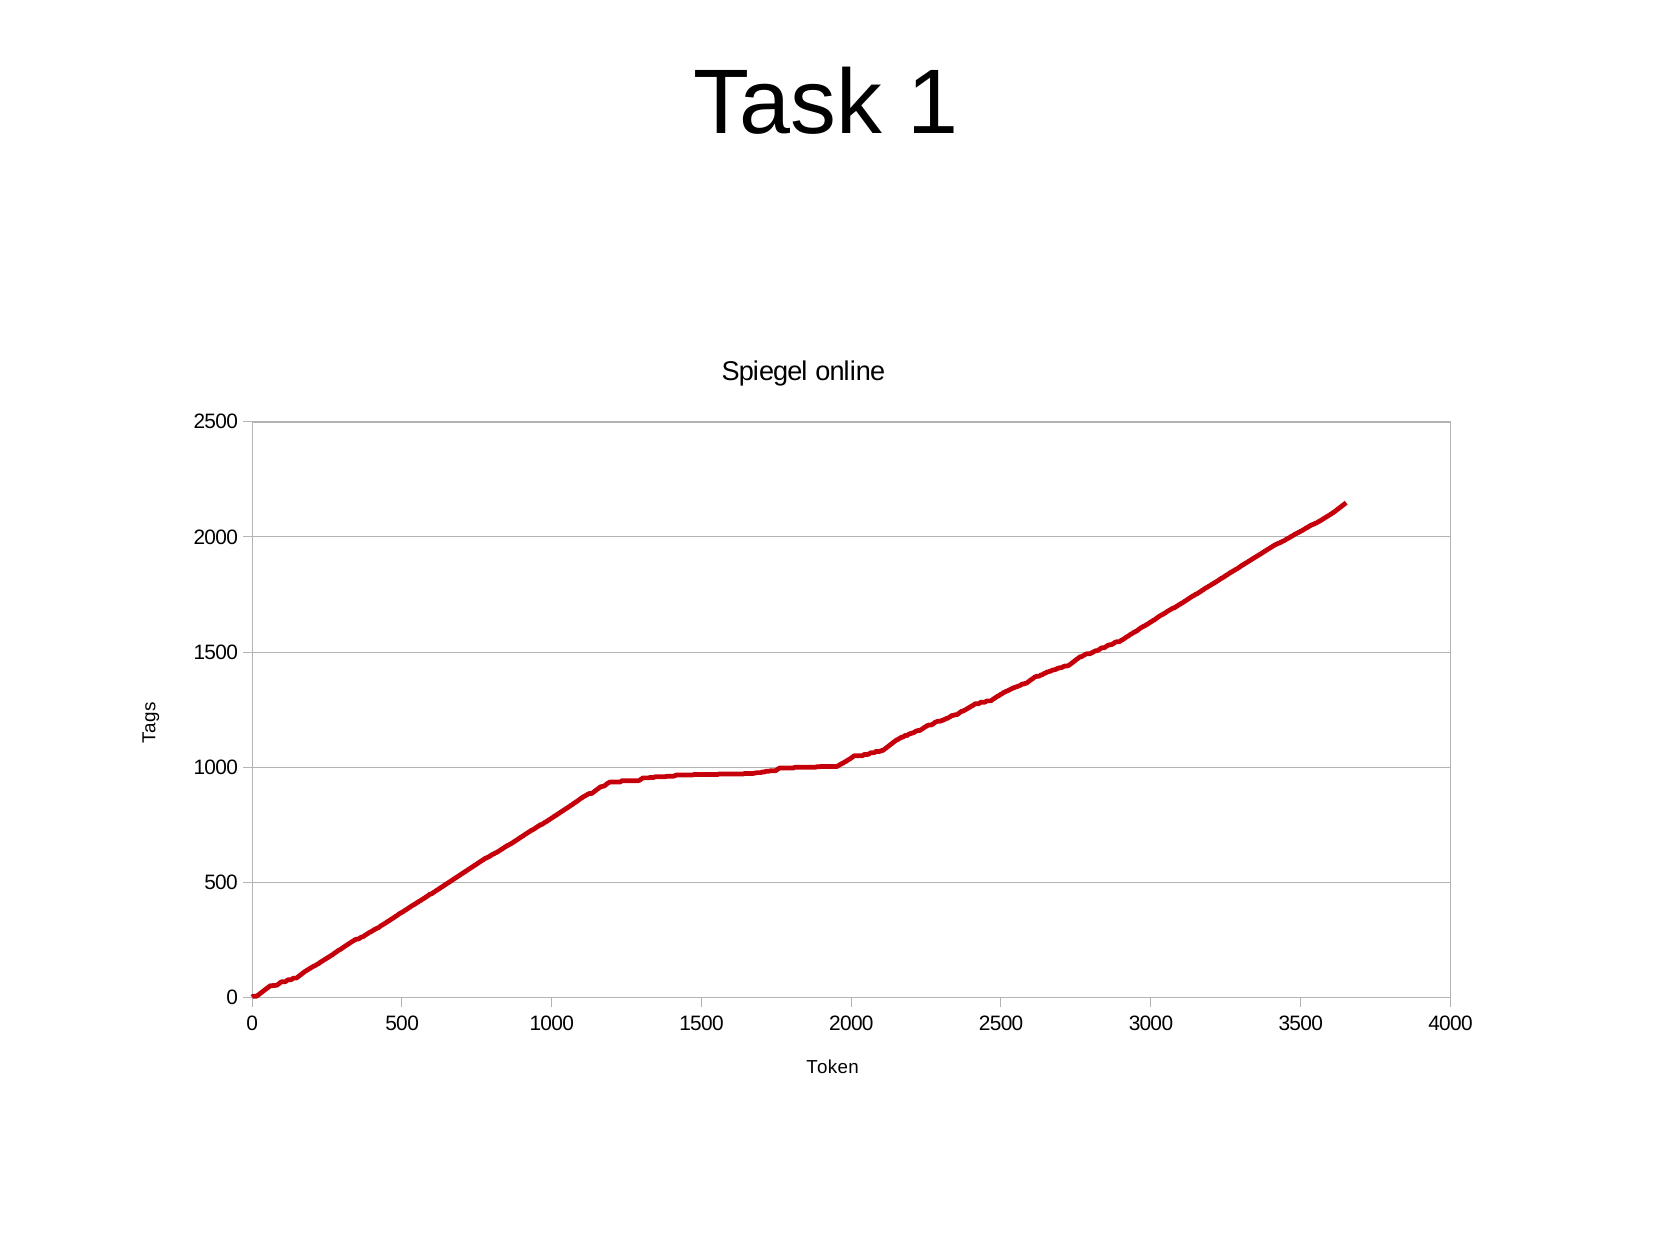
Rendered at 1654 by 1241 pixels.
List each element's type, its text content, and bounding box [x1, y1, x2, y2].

chart [105, 324, 1501, 1110]
title Task 1 [82, 49, 1571, 257]
